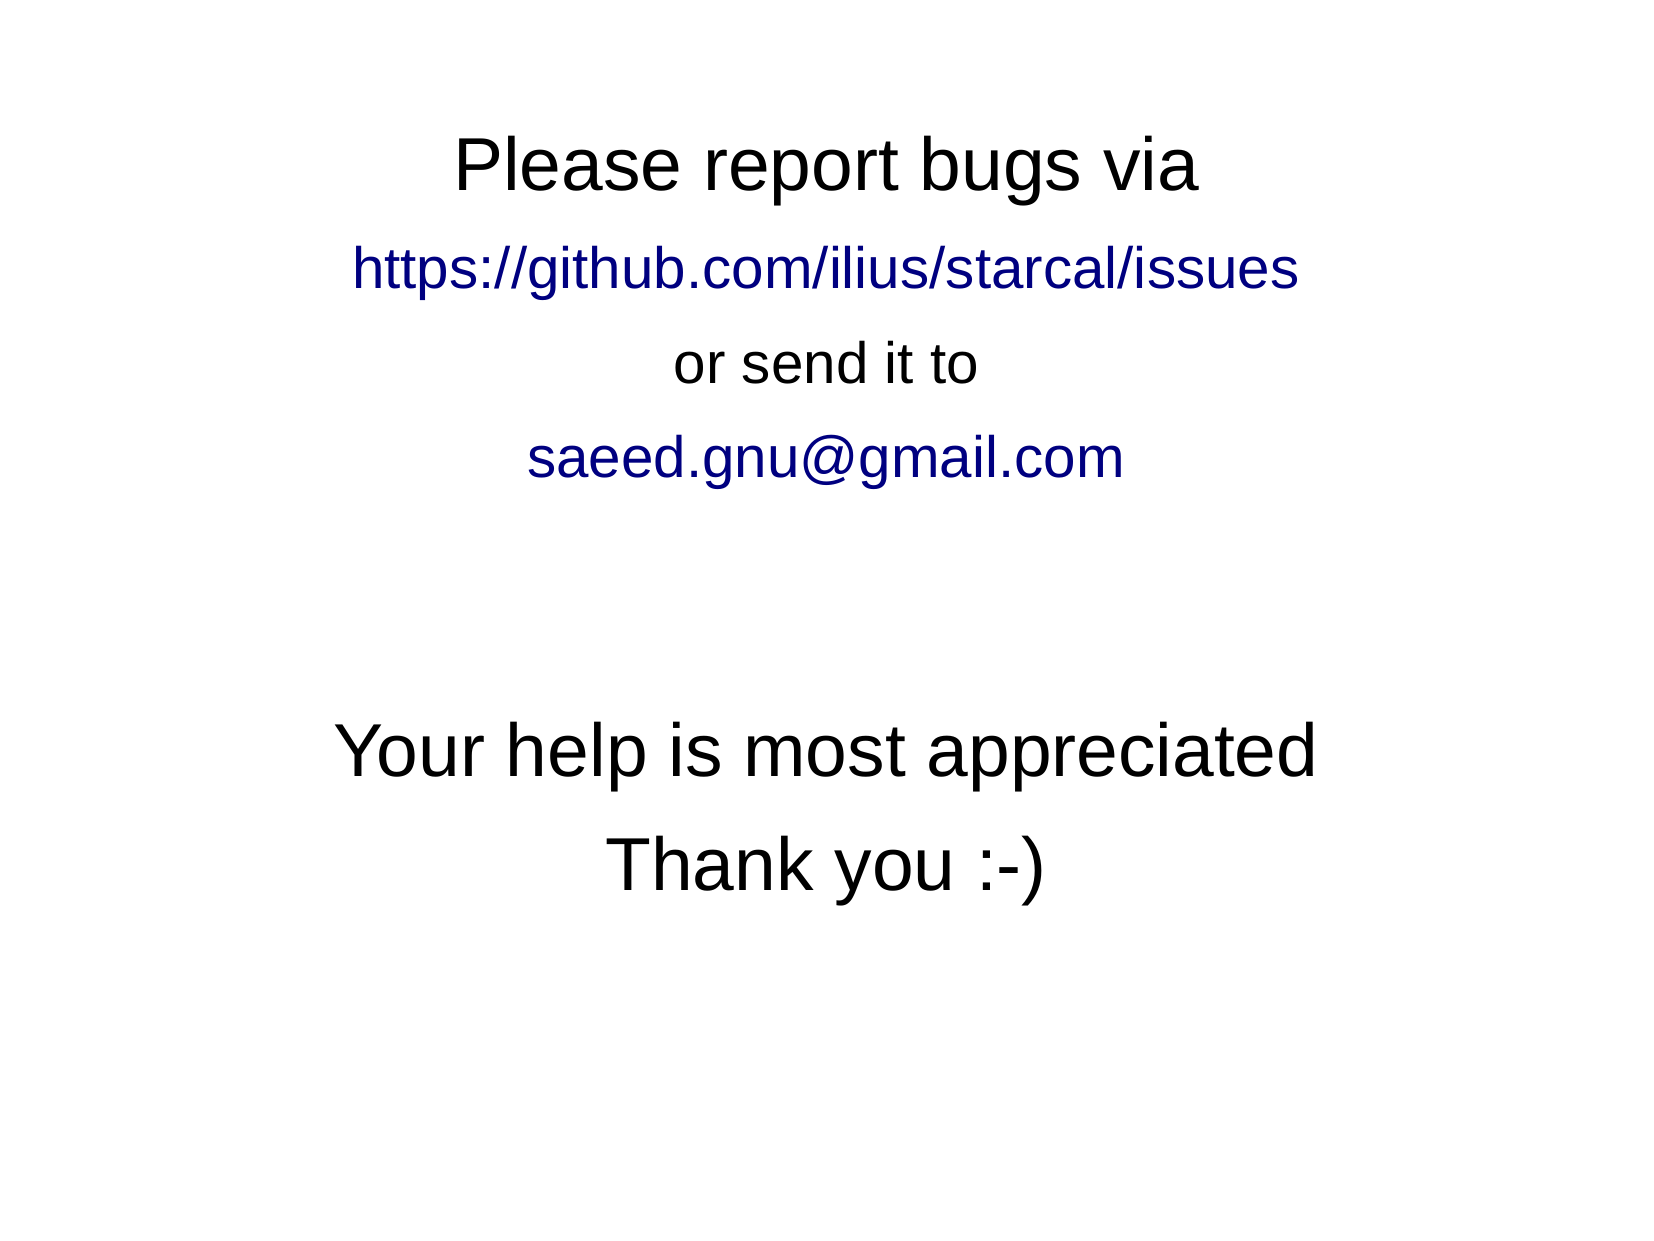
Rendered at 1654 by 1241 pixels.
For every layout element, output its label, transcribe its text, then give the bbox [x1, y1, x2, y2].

list Please report bugs via https://github.com/ilius/starcal/issues or send it to saeed.gnu@gmail.com Your help is most appreciated Thank you :-) [82, 122, 1571, 1218]
